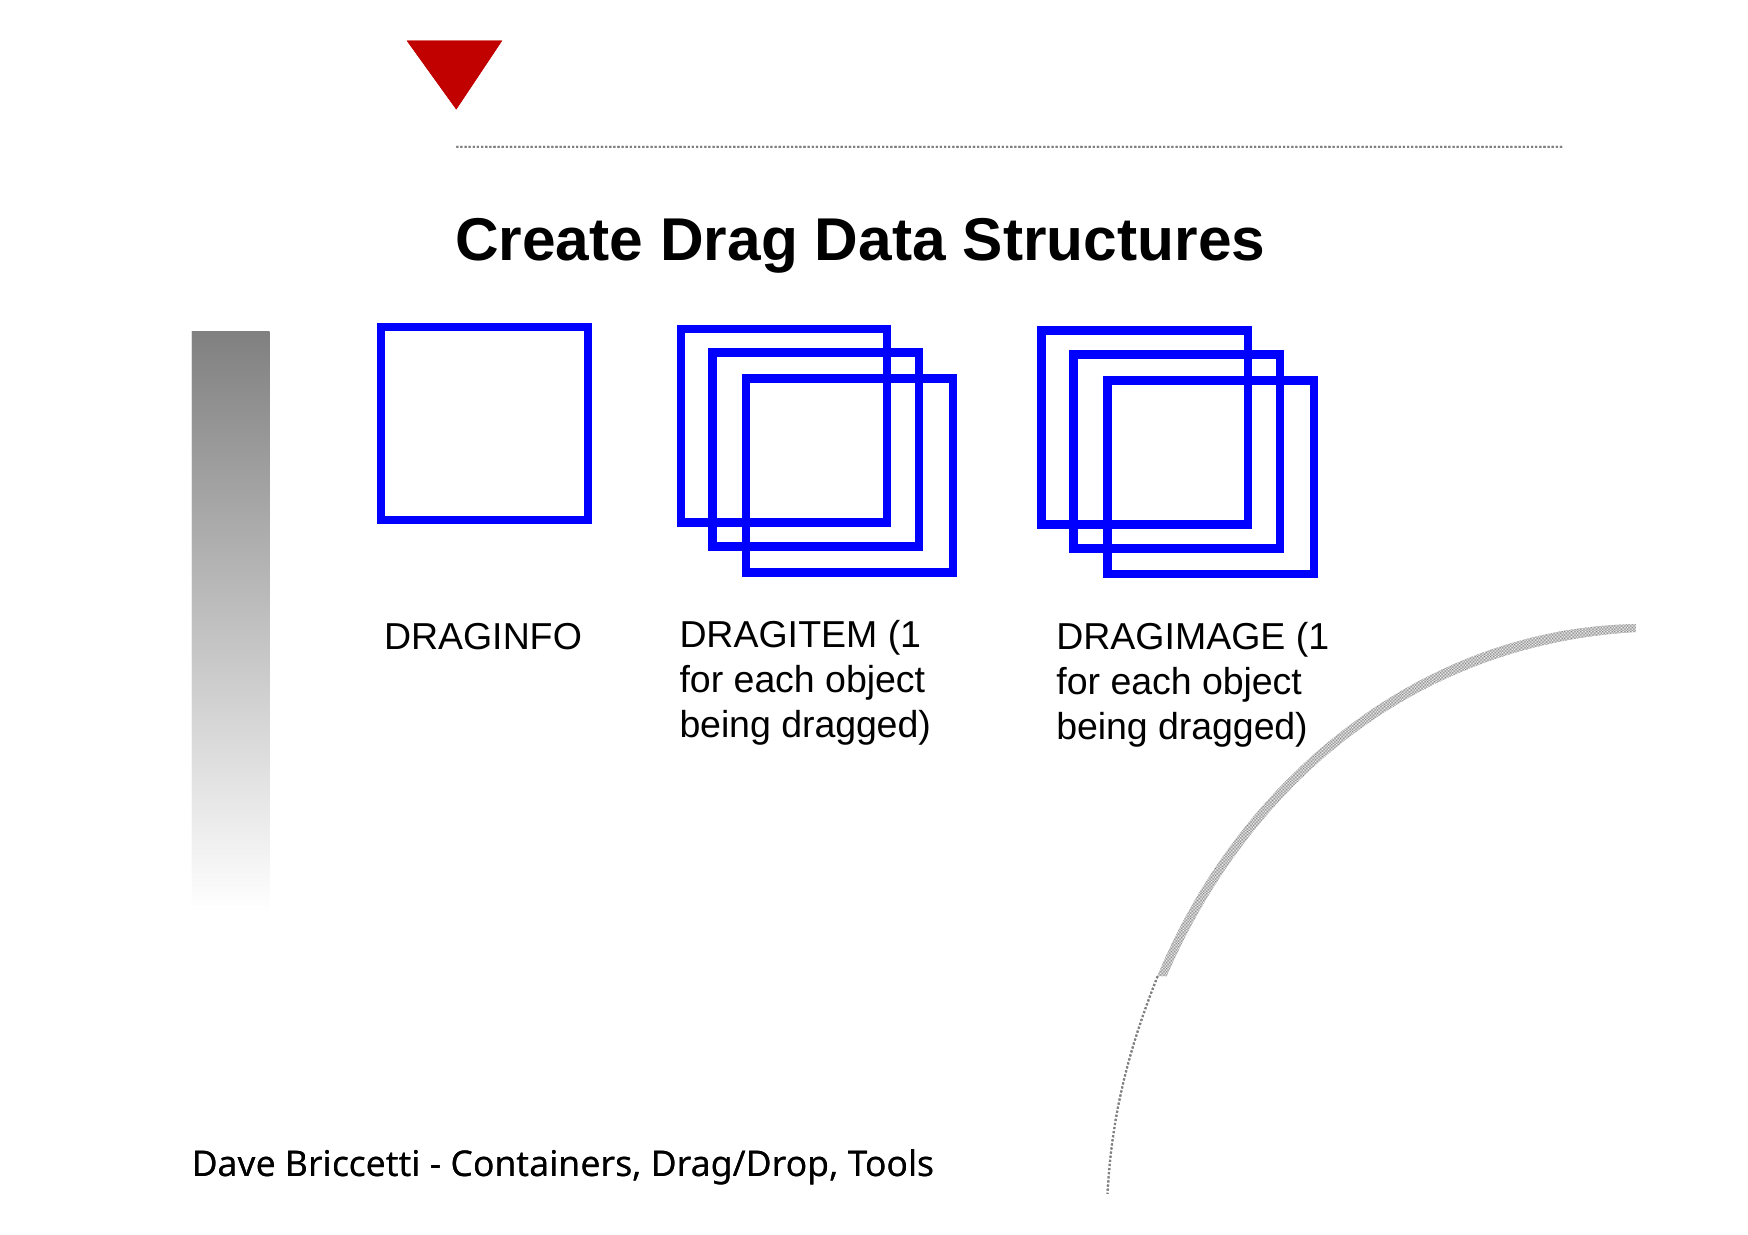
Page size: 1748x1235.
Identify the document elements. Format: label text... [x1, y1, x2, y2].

text_box DRAGINFO [384, 611, 588, 662]
text_box DRAGIMAGE (1 for each object being dragged) [1056, 611, 1332, 760]
text_box DRAGITEM (1 for each object being dragged) [679, 610, 955, 758]
text_box [406, 40, 503, 110]
text_box Dave Briccetti - Containers, Drag/Drop, Tools [191, 1141, 1505, 1210]
text_box [1332, 624, 1636, 751]
text_box [192, 332, 269, 911]
text_box [1157, 760, 1322, 977]
text_box Create Drag Data Structures [455, 196, 1568, 277]
